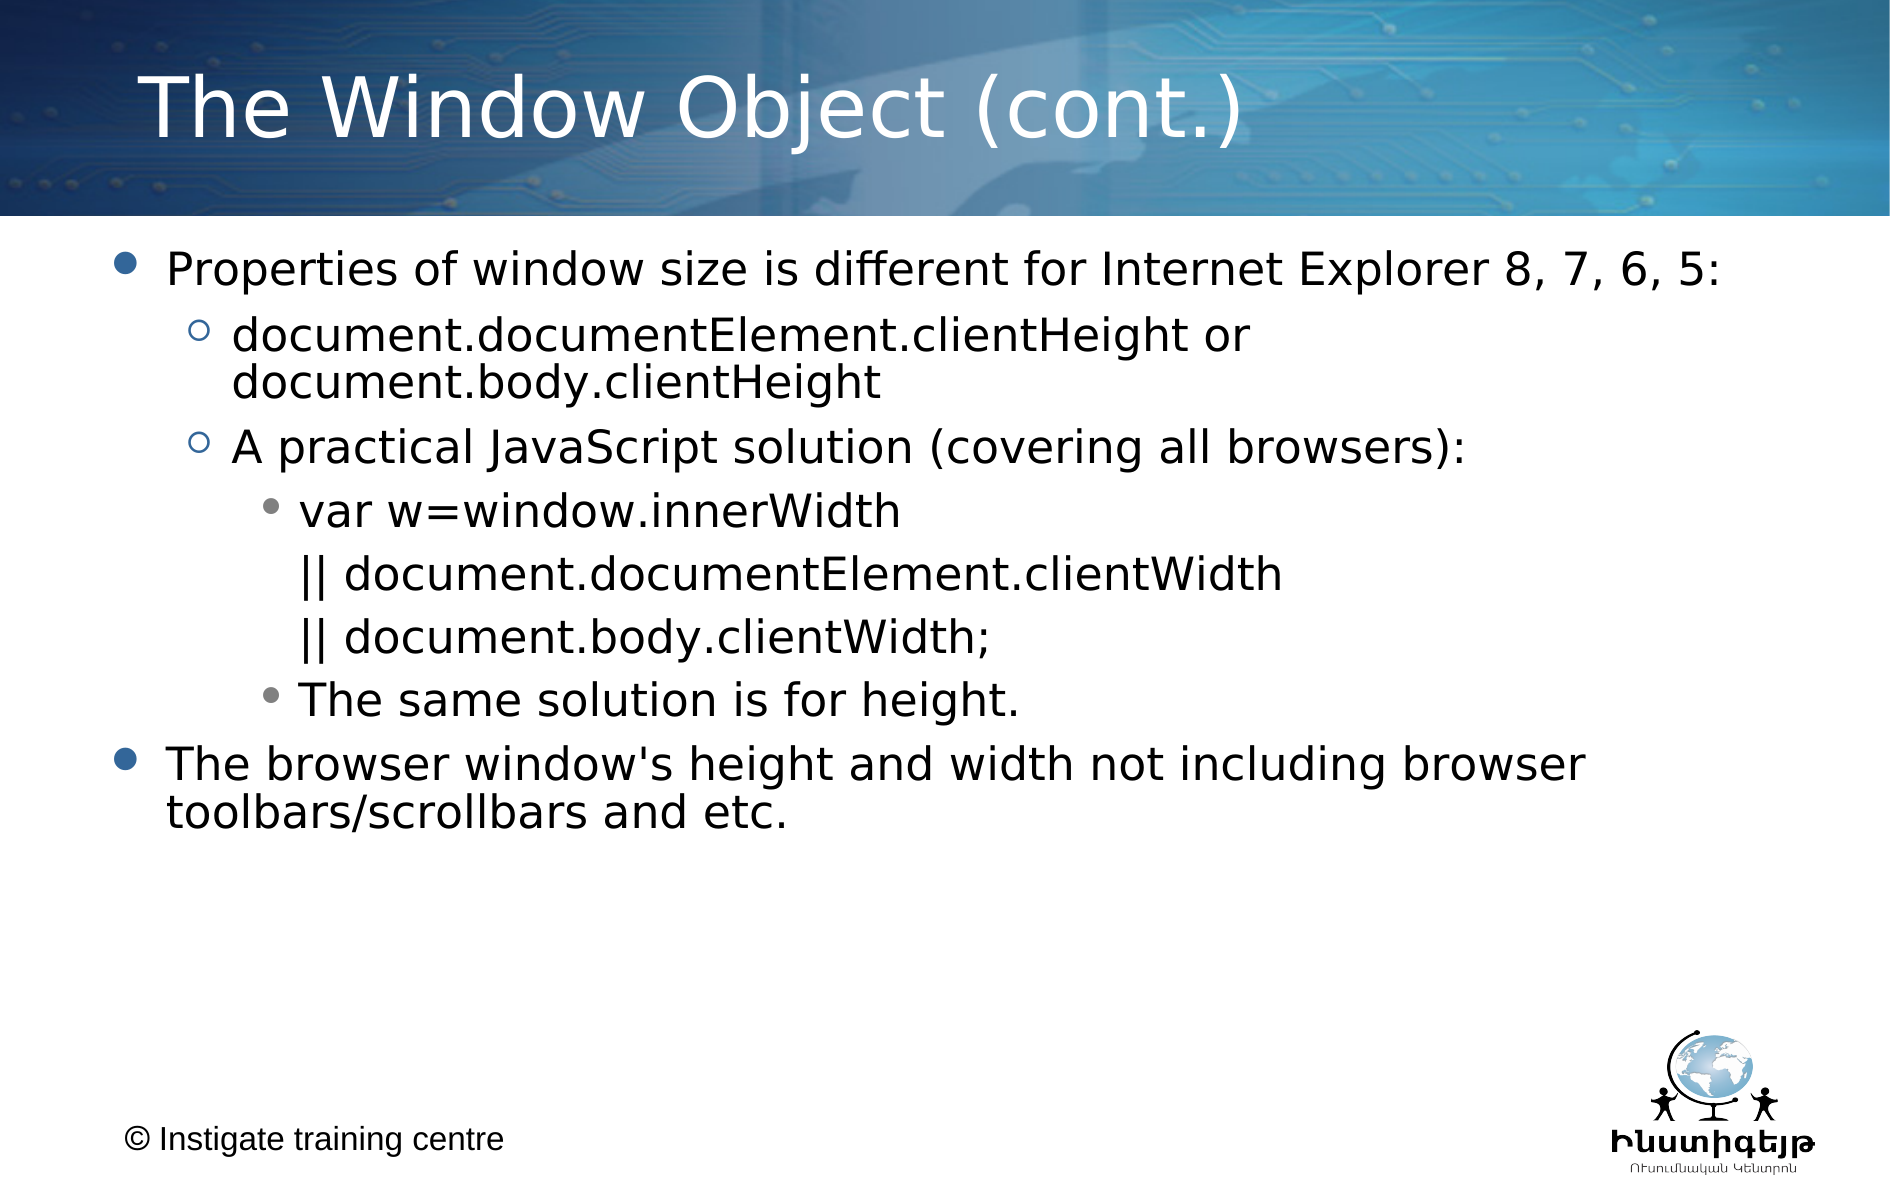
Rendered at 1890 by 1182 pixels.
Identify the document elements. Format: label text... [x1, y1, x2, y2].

list Properties of window size is different for Internet Explorer 8, 7, 6, 5: document.documentElement.clientHeight or document.body.clientHeight A practical JavaScript solution (covering all browsers): var w=window.innerWidth || document.documentElement.clientWidth || document.body.clientWidth; The same solution is for height. The browser window's height and width not including browser toolbars/scrollbars and etc. [110, 247, 1801, 271]
picture [0, 0, 1890, 216]
picture [1612, 1030, 1815, 1175]
